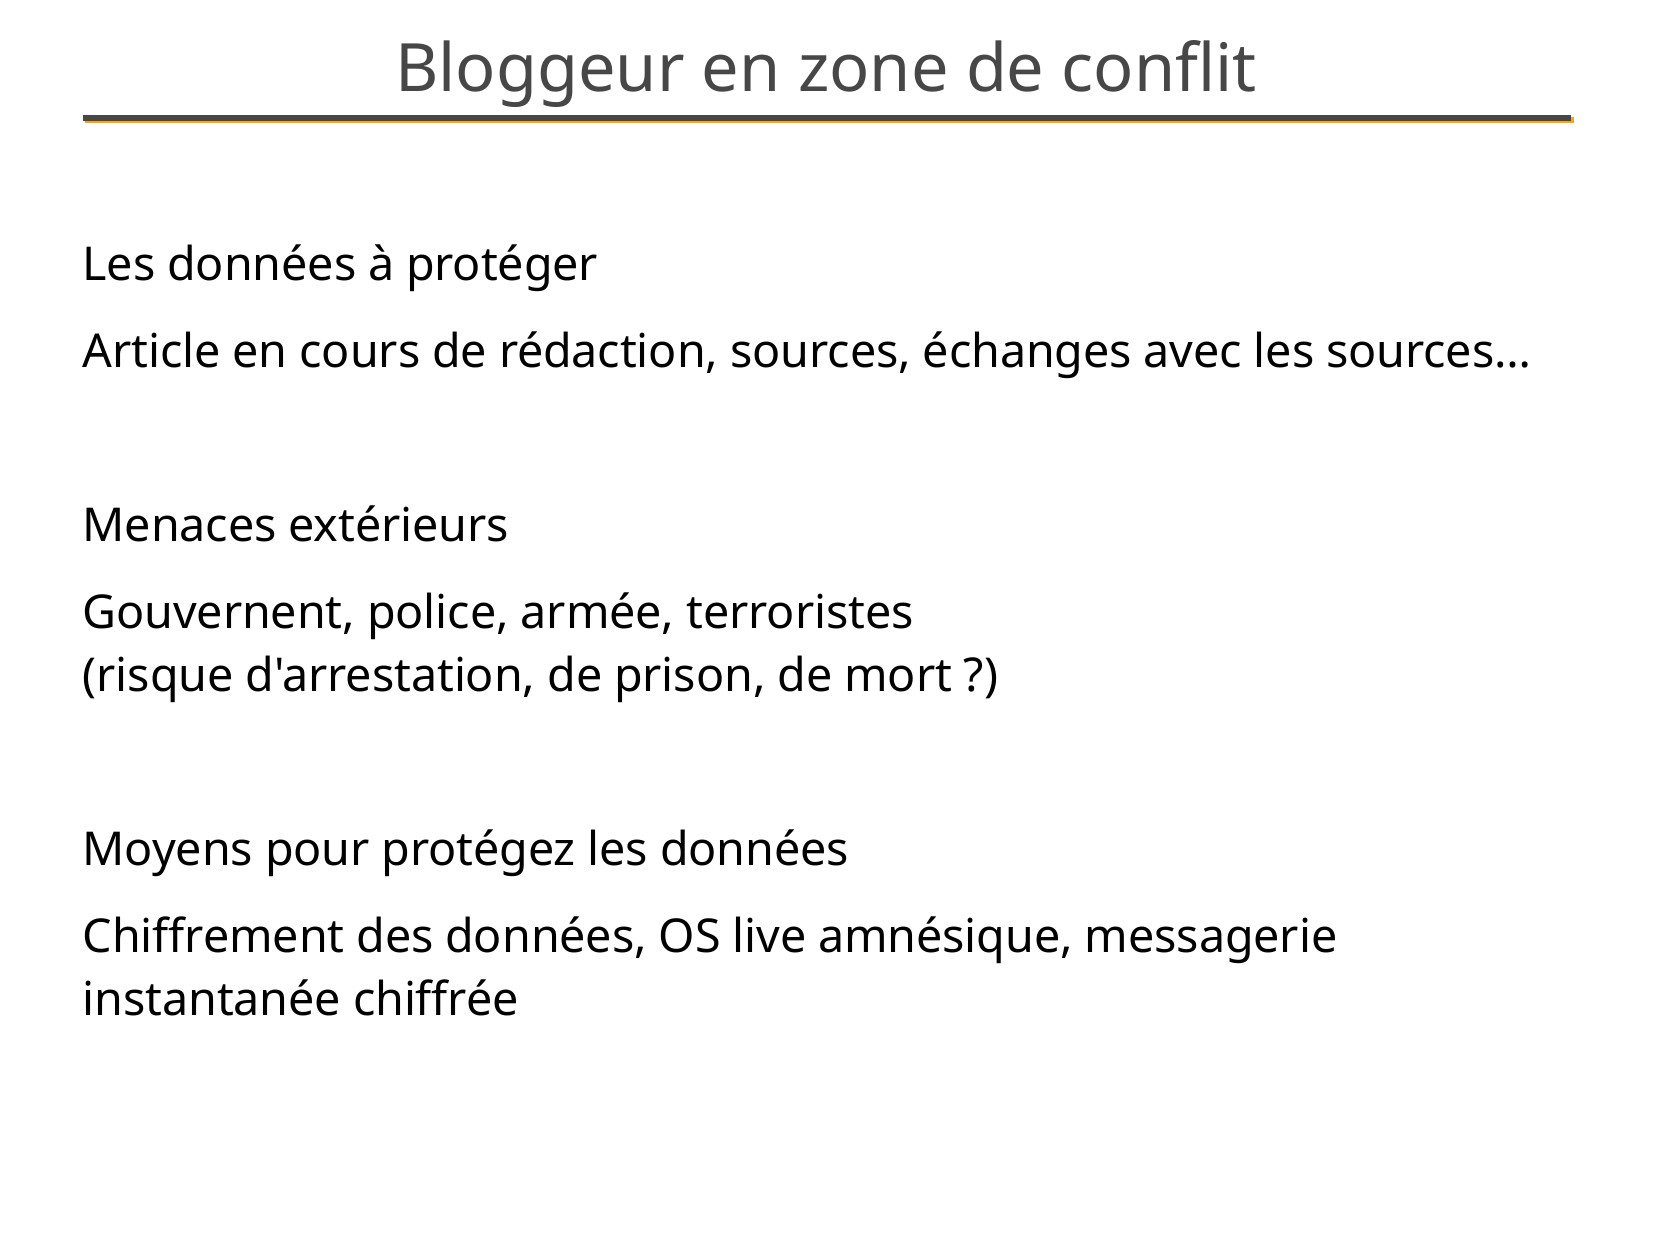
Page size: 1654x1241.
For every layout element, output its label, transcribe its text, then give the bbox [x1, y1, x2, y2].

list Les données à protéger Article en cours de rédaction, sources, échanges avec les sources… Menaces extérieurs Gouvernent, police, armée, terroristes (risque d'arrestation, de prison, de mort ?) Moyens pour protégez les données Chiffrement des données, OS live amnésique, messagerie instantanée chiffrée [82, 231, 1571, 1075]
title Bloggeur en zone de conflit [82, 25, 1571, 107]
